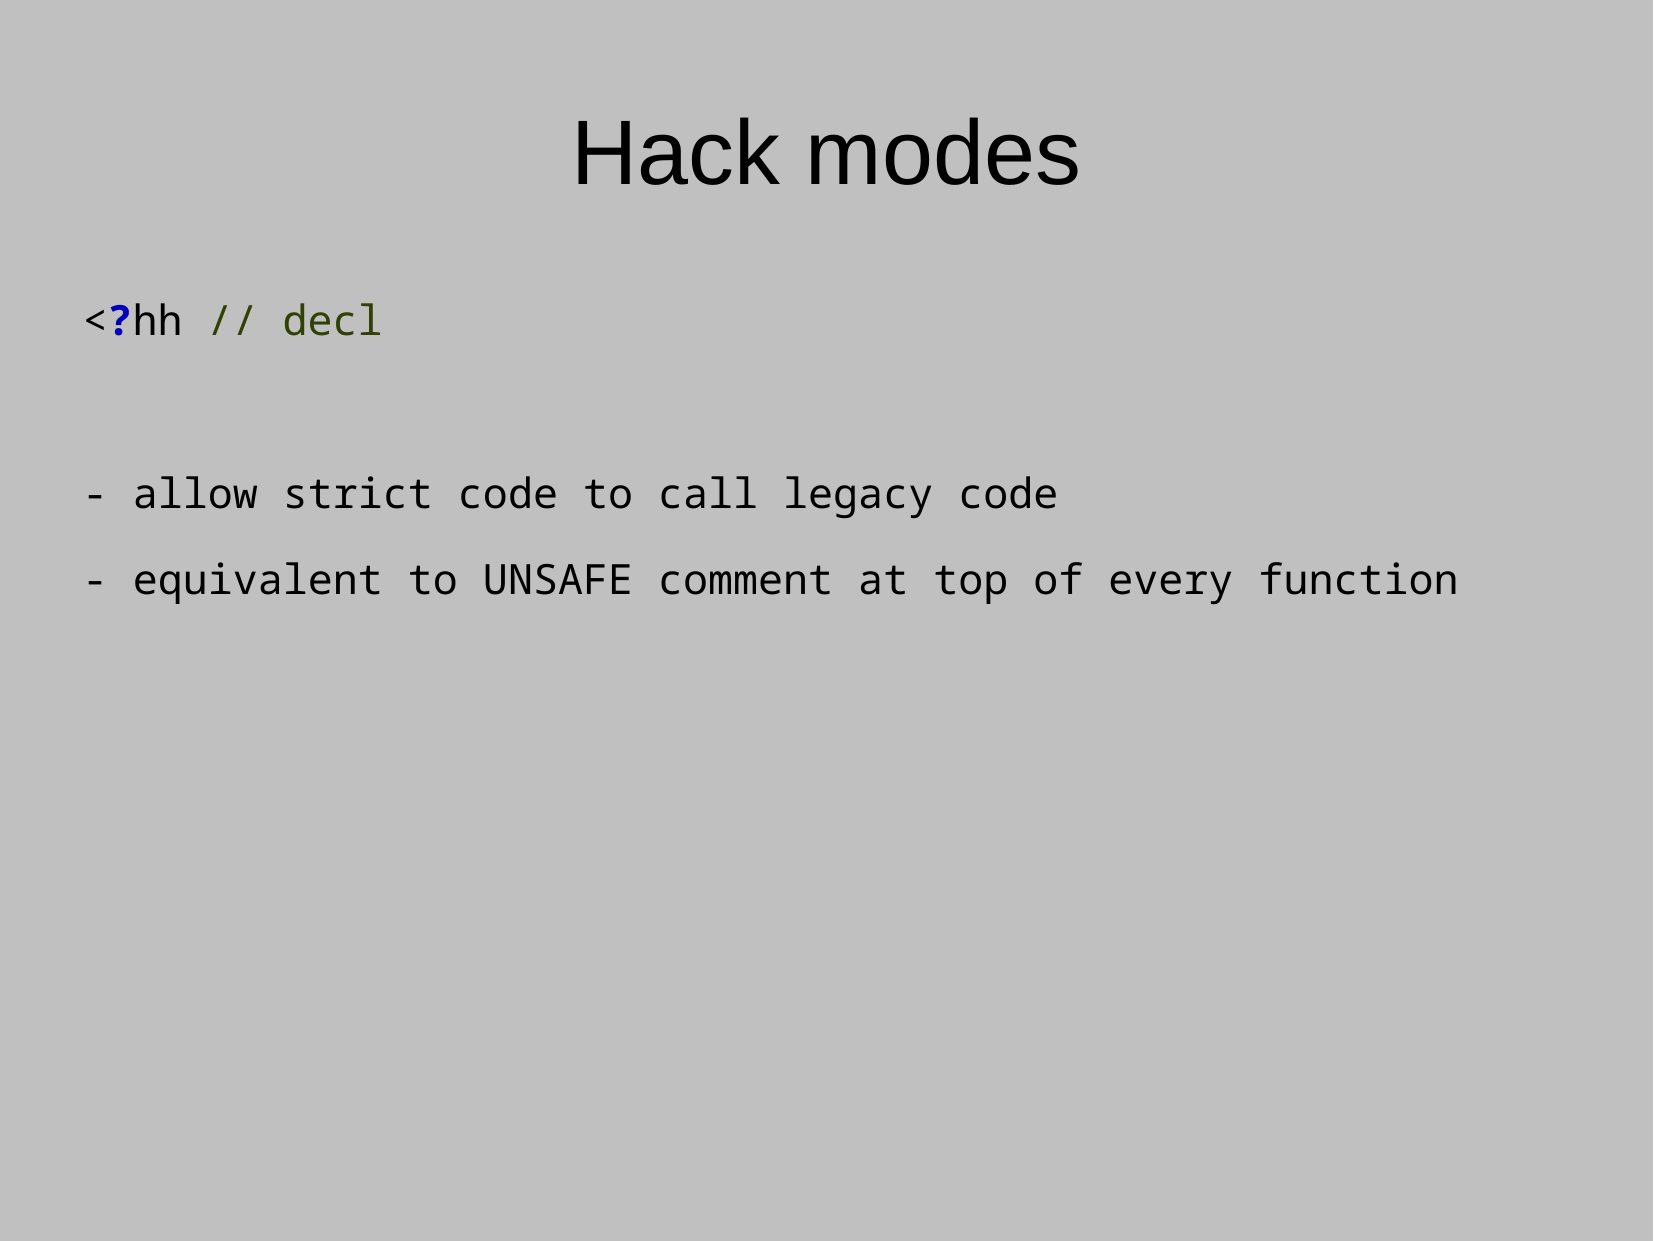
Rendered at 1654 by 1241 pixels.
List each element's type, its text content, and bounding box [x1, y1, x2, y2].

title Hack modes [82, 49, 1571, 257]
list <?hh // decl - allow strict code to call legacy code - equivalent to UNSAFE comment at top of every function [82, 290, 1571, 1010]
